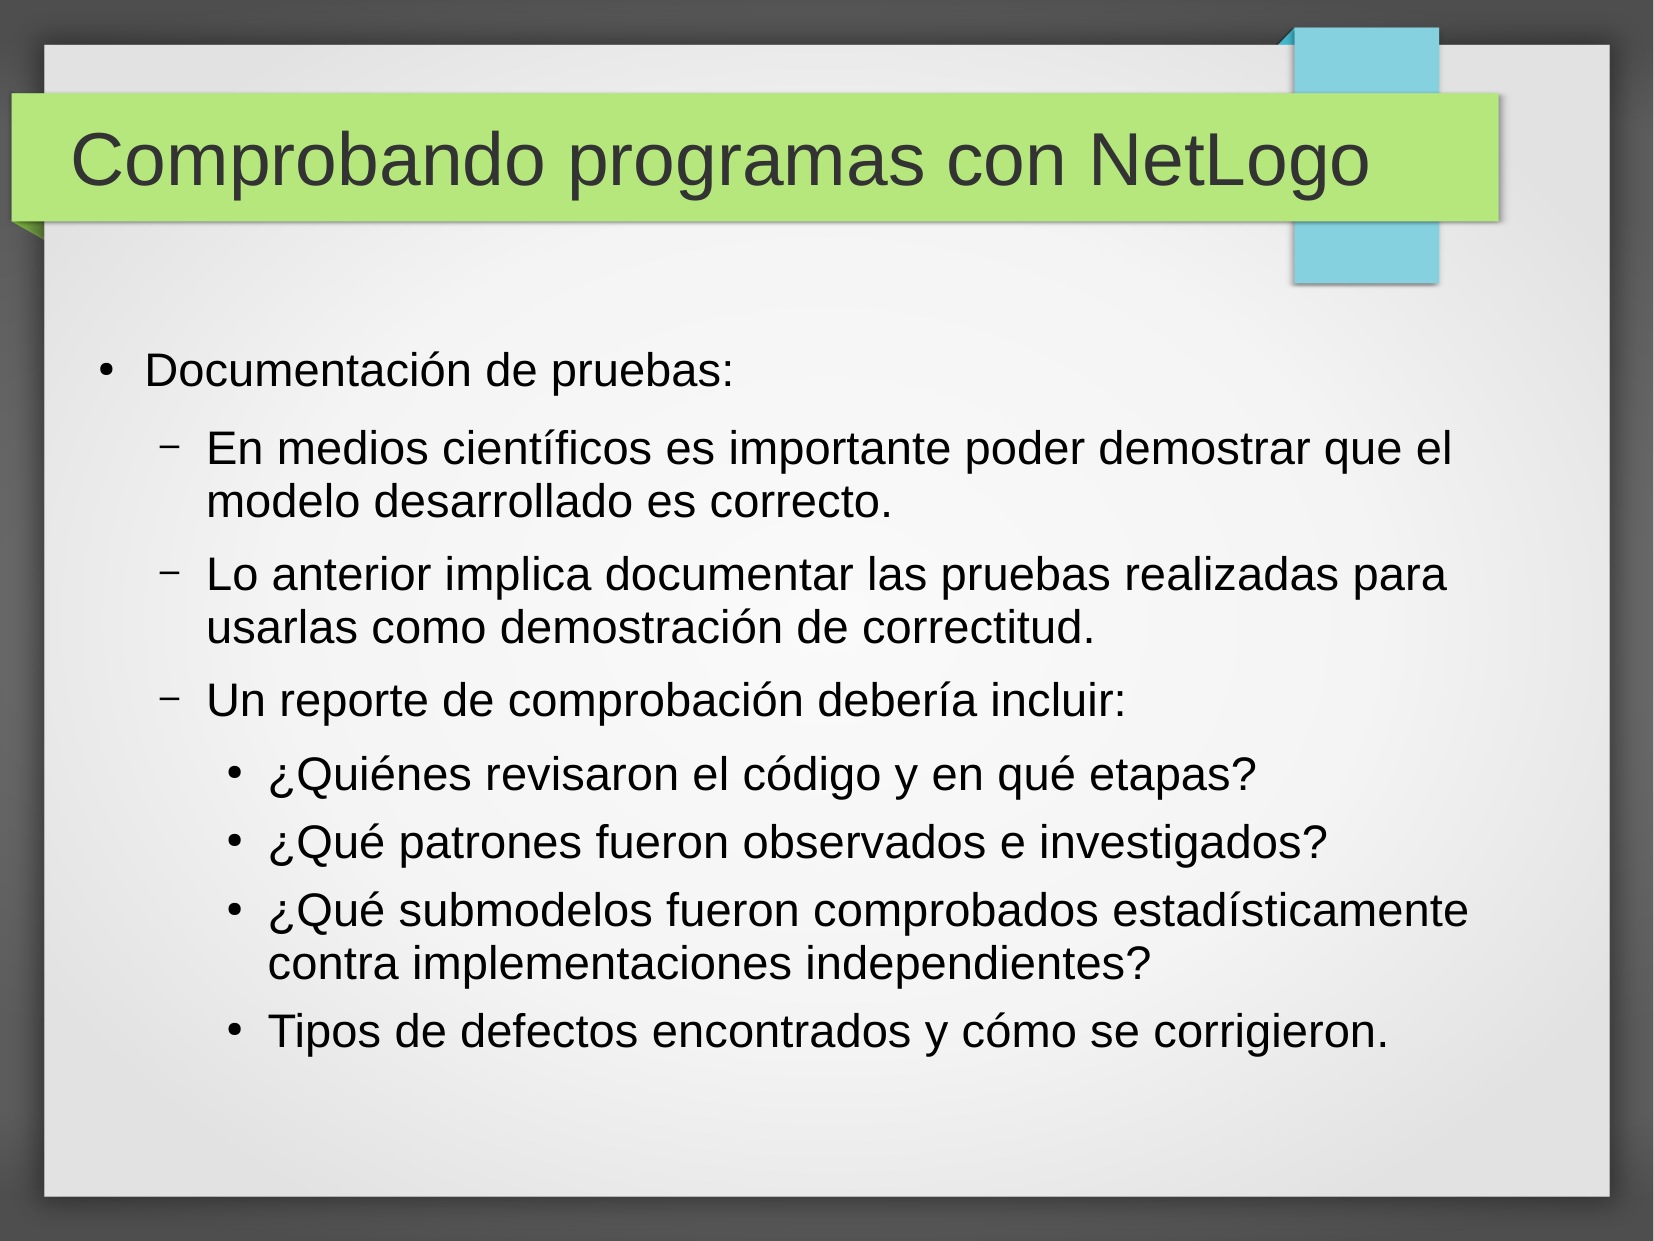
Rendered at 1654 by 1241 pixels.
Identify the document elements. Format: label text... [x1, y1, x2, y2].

picture [0, 0, 1654, 1241]
title Comprobando programas con NetLogo [70, 106, 1441, 213]
list Documentación de pruebas: En medios científicos es importante poder demostrar que el modelo desarrollado es correcto. Lo anterior implica documentar las pruebas realizadas para usarlas como demostración de correctitud. Un reporte de comprobación debería incluir: ¿Quiénes revisaron el código y en qué etapas? ¿Qué patrones fueron observados e investigados? ¿Qué submodelos fueron comprobados estadísticamente contra implementaciones independientes? Tipos de defectos encontrados y cómo se corrigieron. [82, 343, 1538, 1063]
